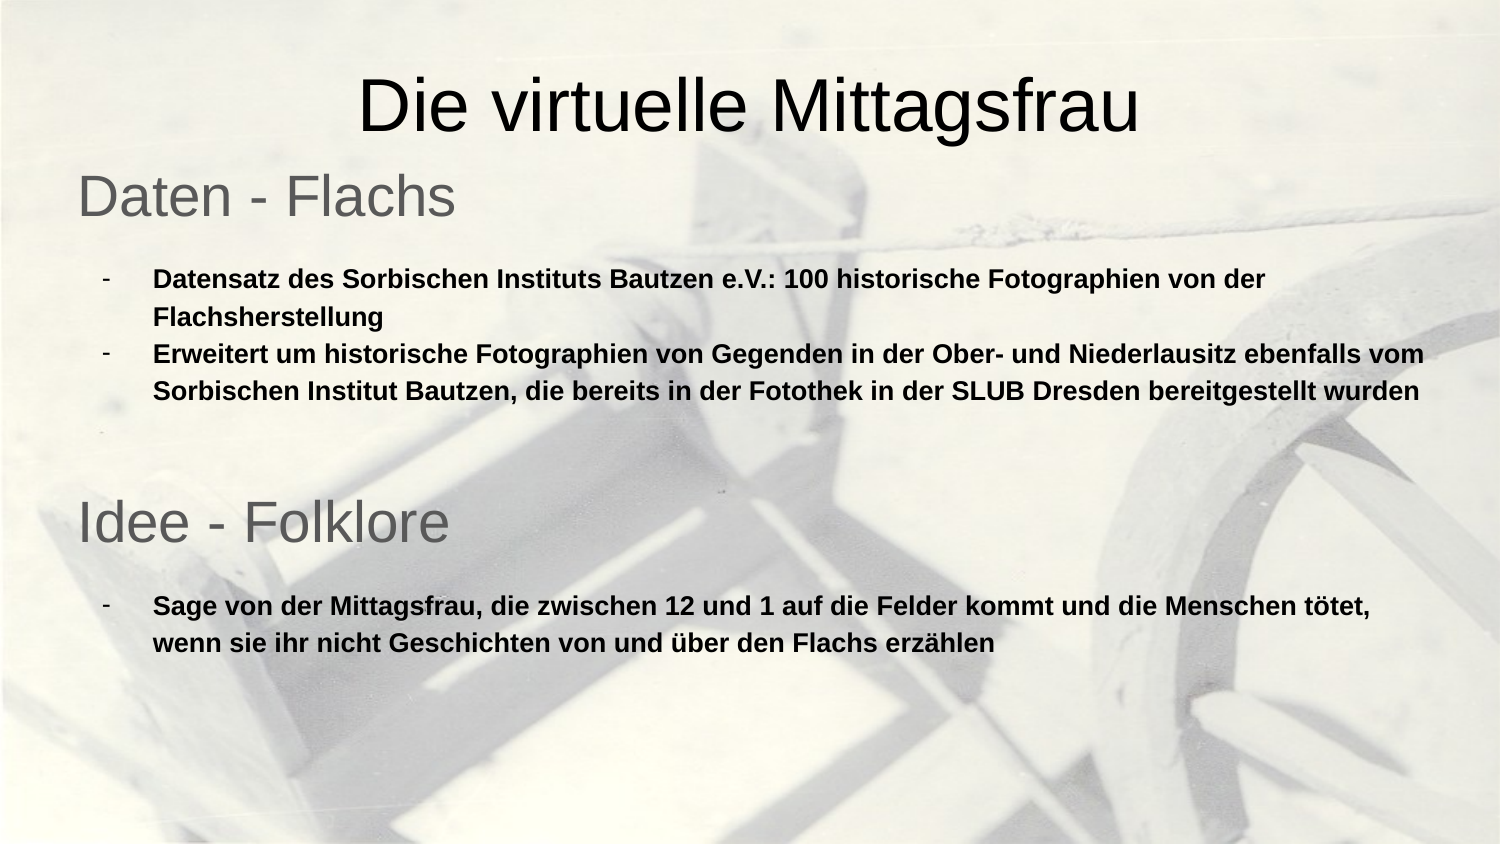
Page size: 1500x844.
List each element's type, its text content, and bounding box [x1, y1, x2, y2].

title Die virtuelle Mittagsfrau [51, 54, 1449, 162]
picture [0, 0, 1500, 844]
subtitle Daten - Flachs Datensatz des Sorbischen Instituts Bautzen e.V.: 100 historische Fotographien von der Flachsherstellung Erweitert um historische Fotographien von Gegenden in der Ober- und Niederlausitz ebenfalls vom Sorbischen Institut Bautzen, die bereits in der Fotothek in der SLUB Dresden bereitgestellt wurden Idee - Folklore Sage von der Mittagsfrau, die zwischen 12 und 1 auf die Felder kommt und die Menschen tötet, wenn sie ihr nicht Geschichten von und über den Flachs erzählen [62, 142, 1461, 784]
